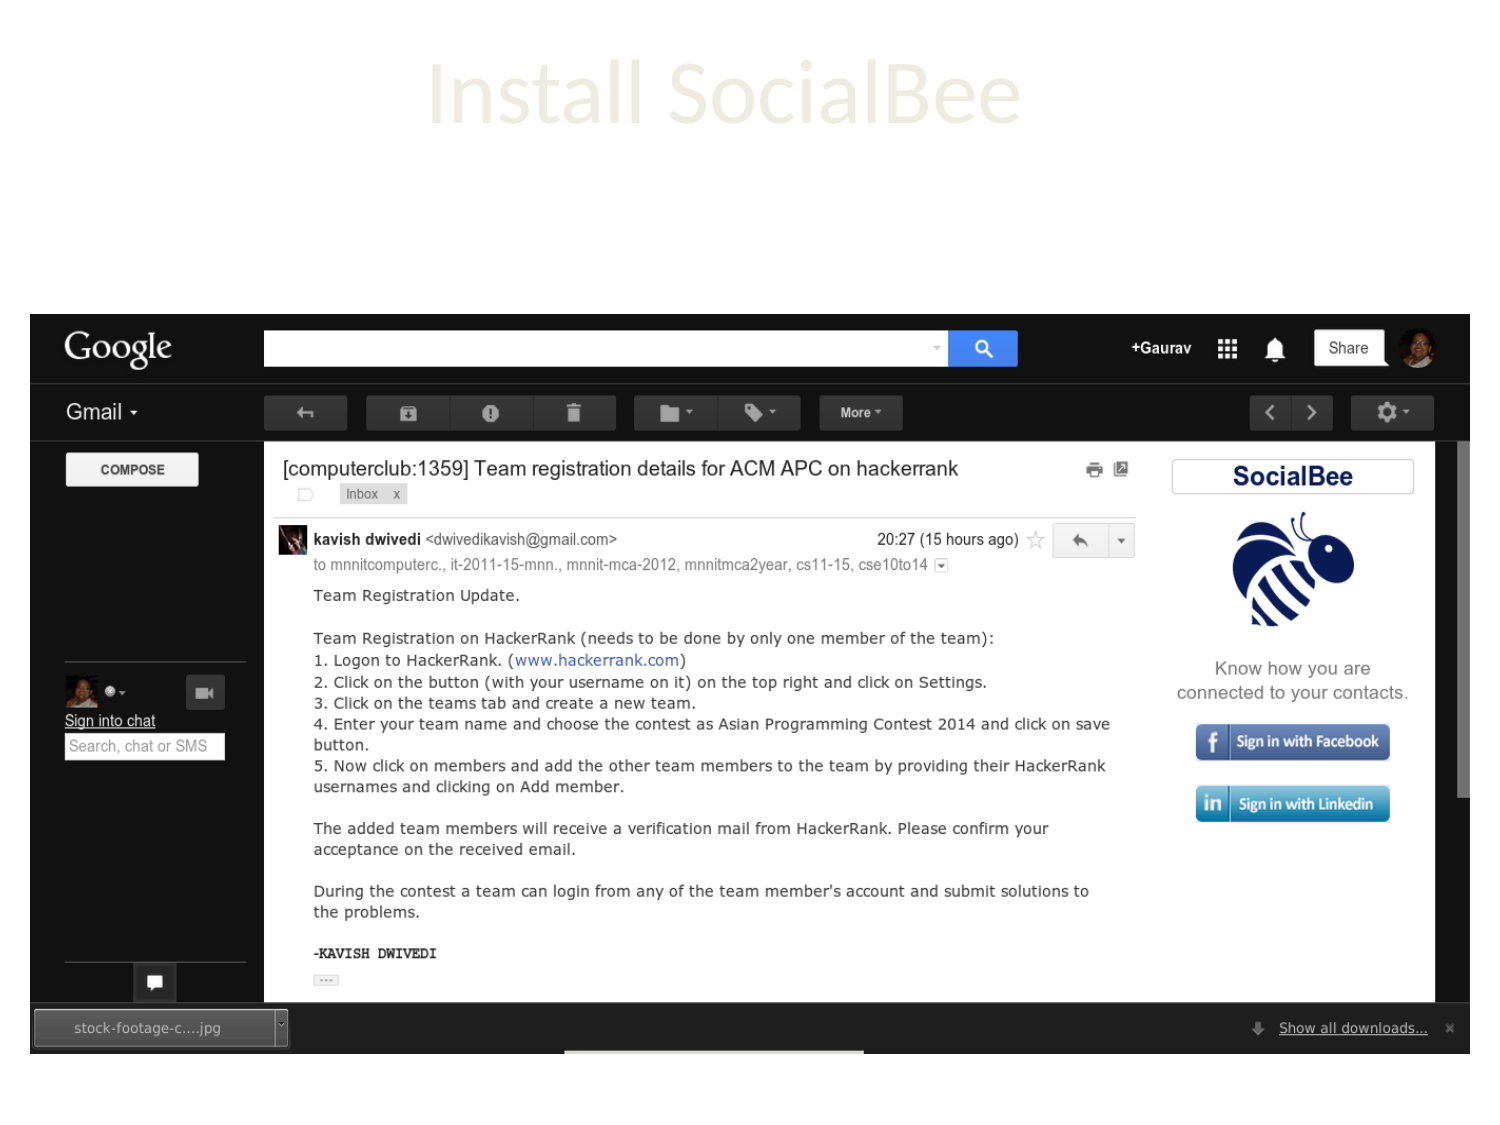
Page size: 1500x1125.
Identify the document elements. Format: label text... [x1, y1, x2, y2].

text_box Install SocialBee [87, 24, 1363, 188]
picture [30, 314, 1470, 1054]
